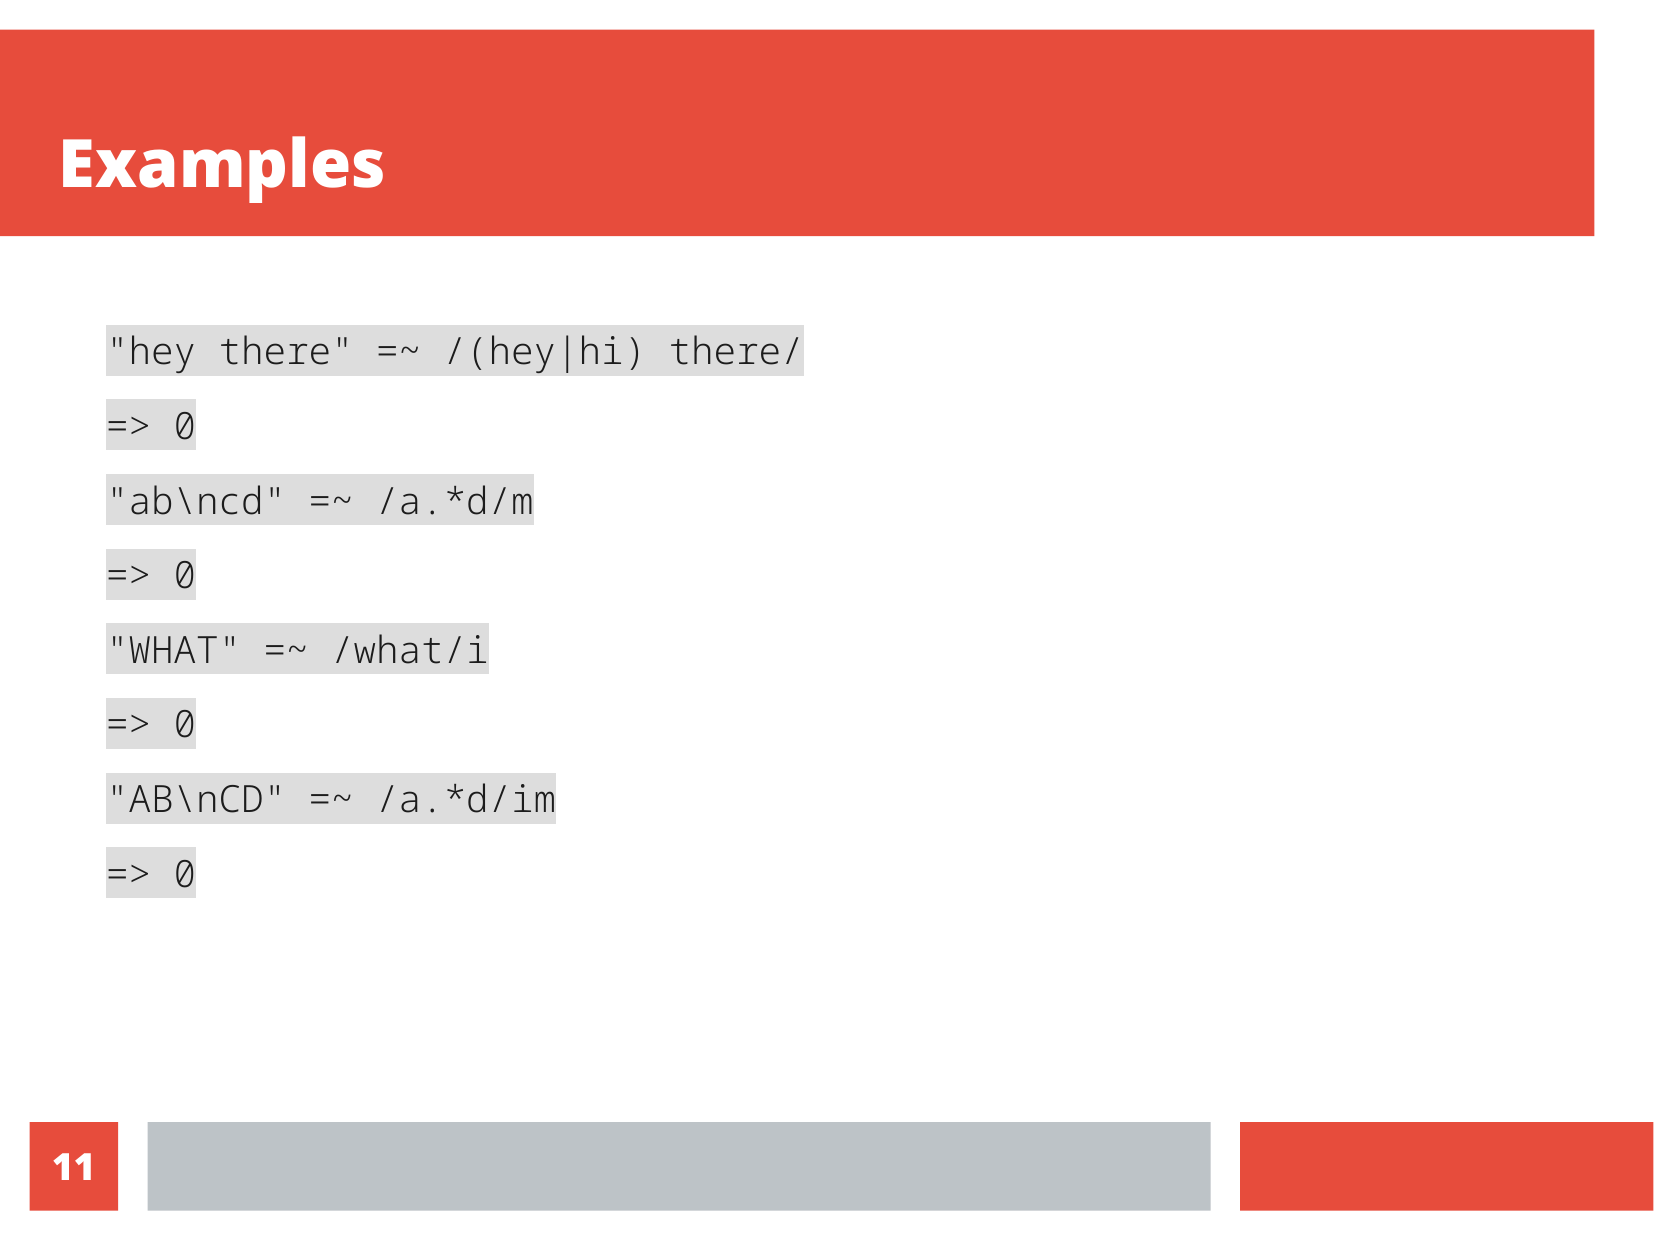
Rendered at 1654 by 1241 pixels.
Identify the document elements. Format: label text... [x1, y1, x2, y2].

title Examples [59, 59, 1595, 207]
list "hey there" =~ /(hey|hi) there/ => 0 "ab\ncd" =~ /a.*d/m => 0 "WHAT" =~ /what/i => 0 "AB\nCD" =~ /a.*d/im => 0 [59, 324, 1565, 1093]
